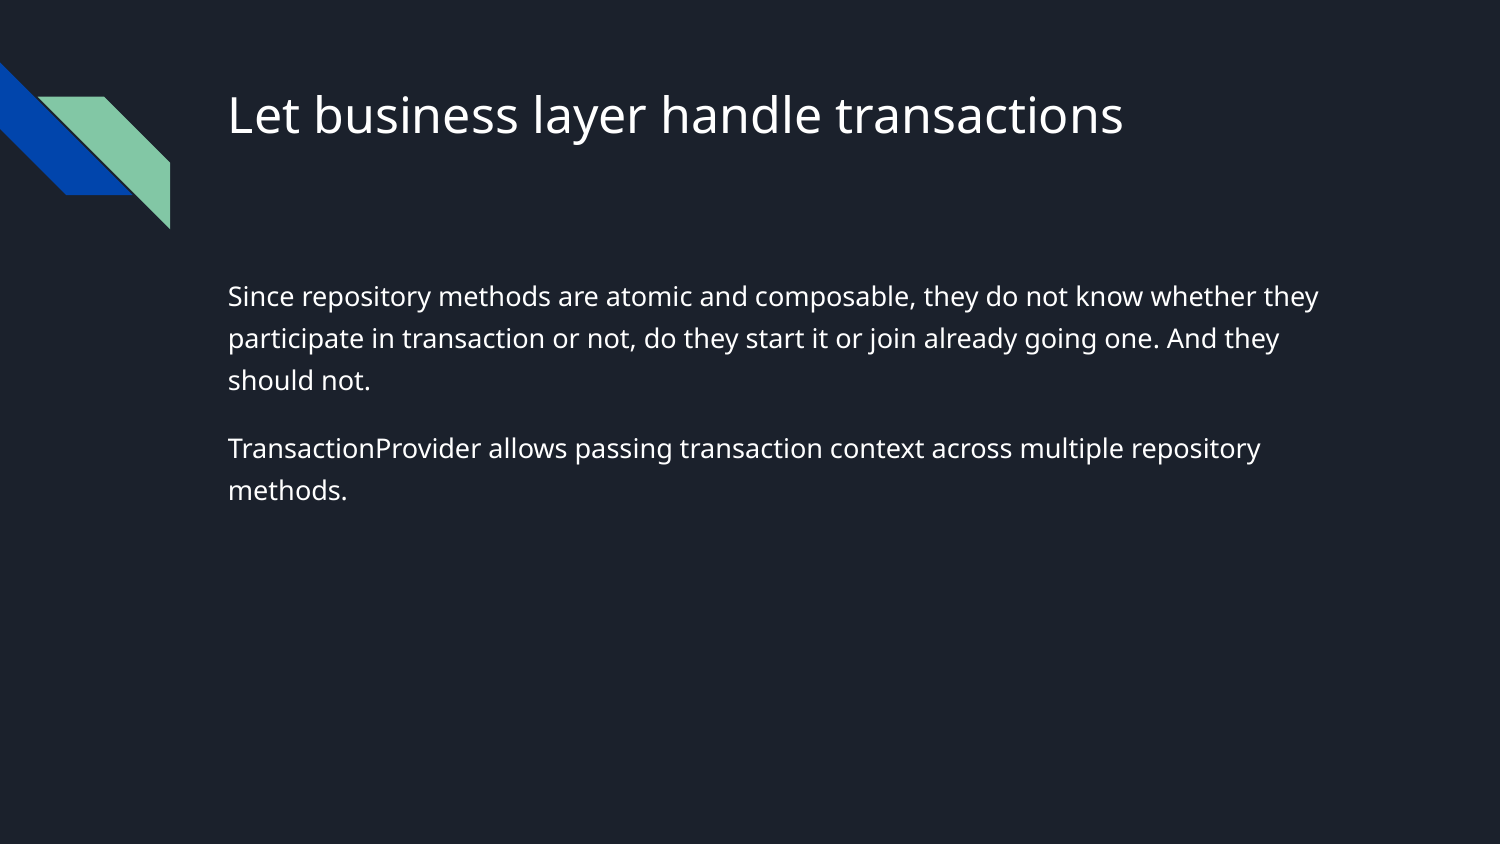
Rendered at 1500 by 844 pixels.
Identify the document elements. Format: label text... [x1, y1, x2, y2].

title Let business layer handle transactions [212, 64, 1368, 215]
list Since repository methods are atomic and composable, they do not know whether they participate in transaction or not, do they start it or join already going one. And they should not. TransactionProvider allows passing transaction context across multiple repository methods. [212, 257, 1368, 735]
